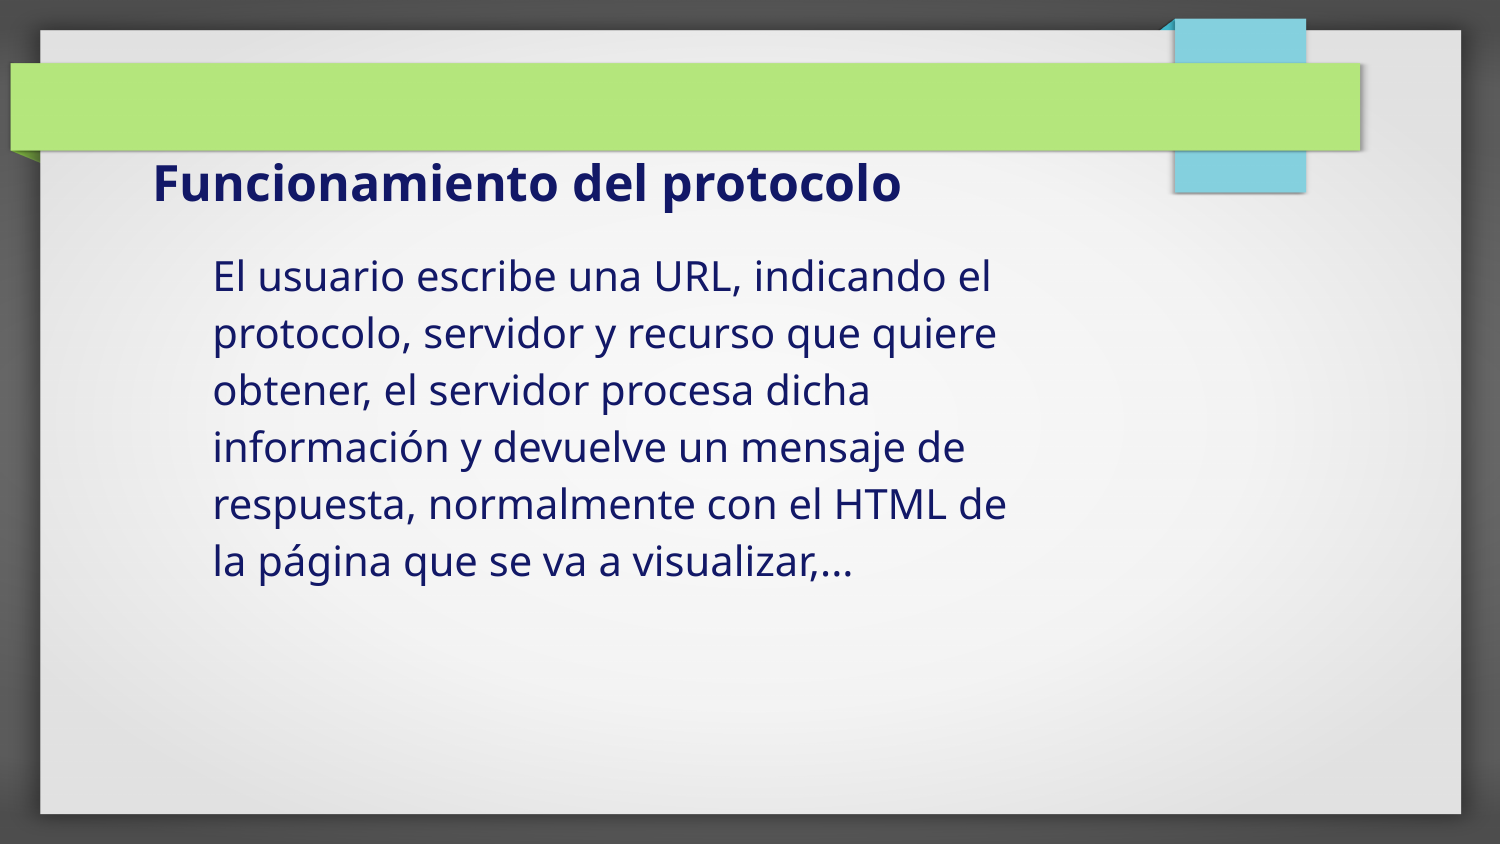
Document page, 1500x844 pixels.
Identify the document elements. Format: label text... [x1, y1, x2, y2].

picture [0, 0, 1500, 844]
list El usuario escribe una URL, indicando el protocolo, servidor y recurso que quiere obtener, el servidor procesa dicha información y devuelve un mensaje de respuesta, normalmente con el HTML de la página que se va a visualizar,... [137, 246, 1011, 781]
title Funcionamiento del protocolo [137, 146, 1011, 227]
